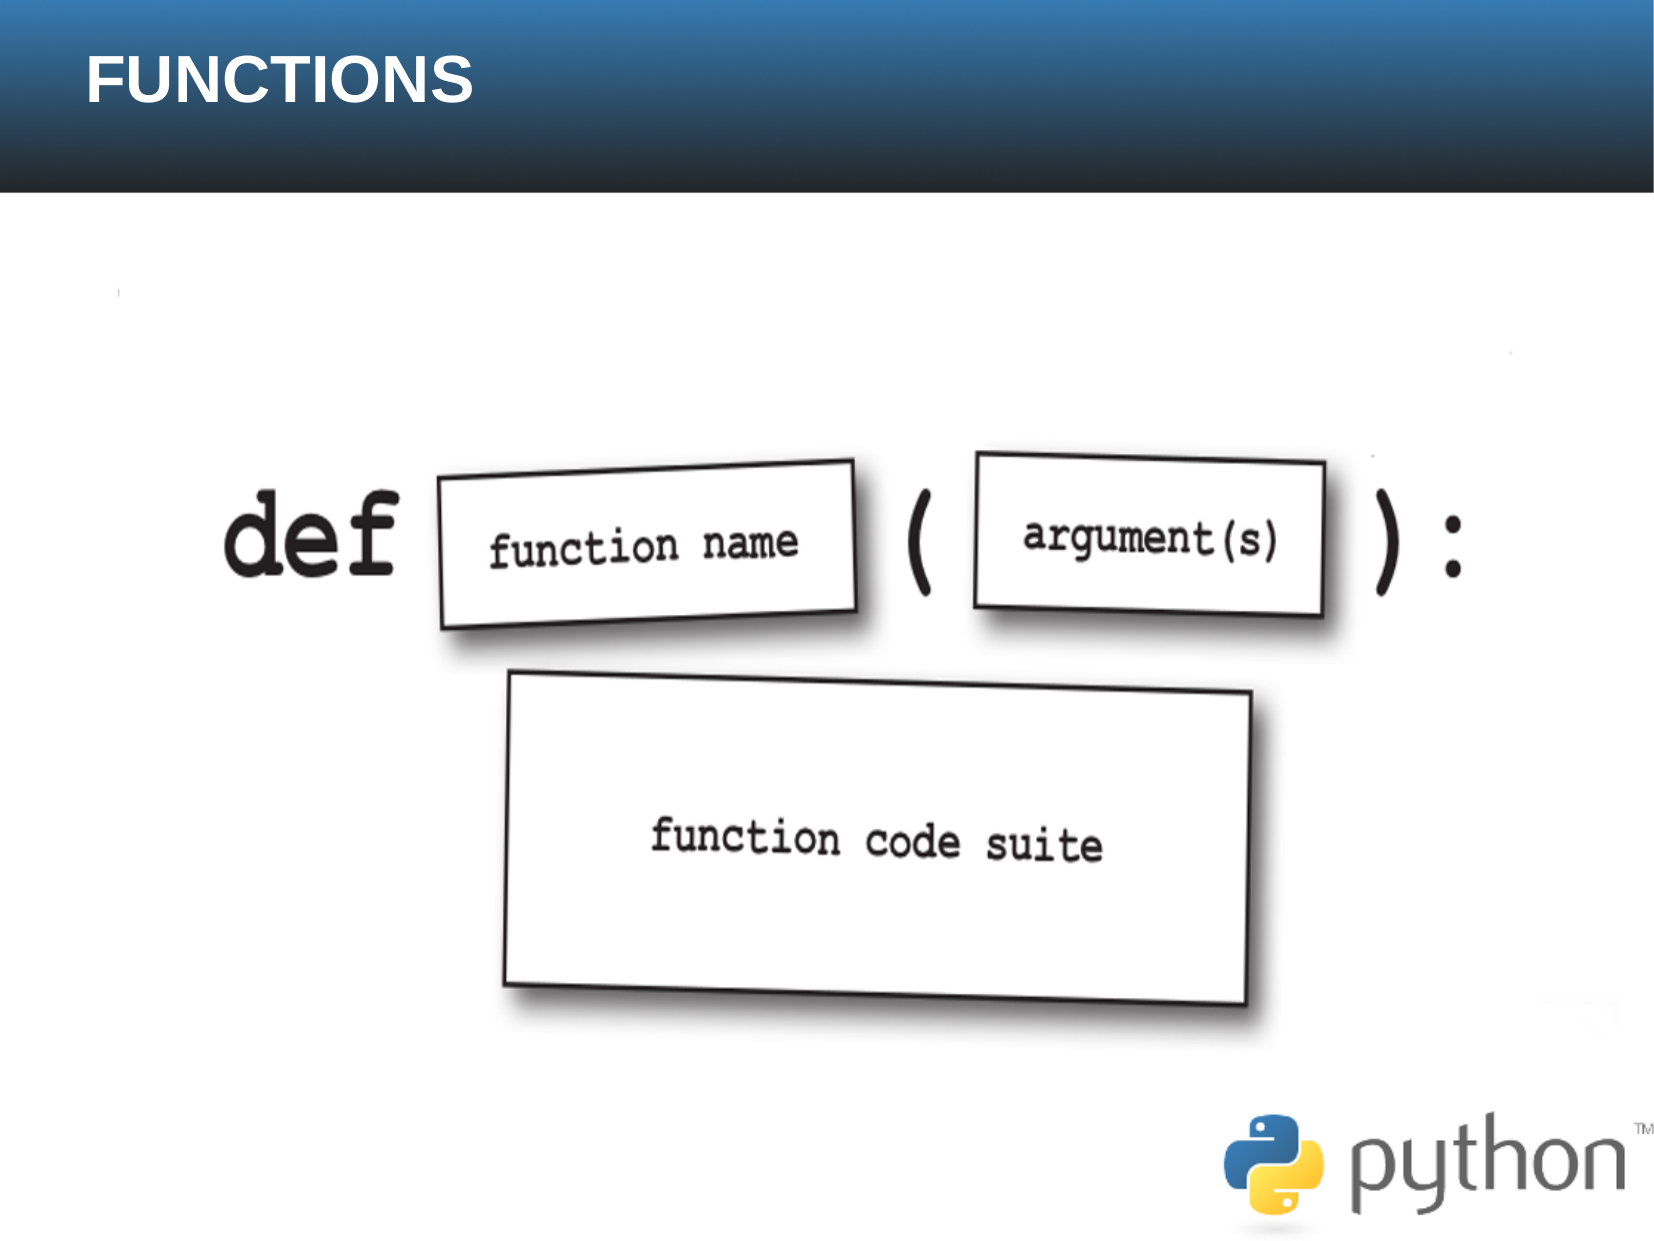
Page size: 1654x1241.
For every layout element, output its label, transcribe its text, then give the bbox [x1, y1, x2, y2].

text_box FUNCTIONS [70, 35, 1105, 125]
picture [0, 0, 1654, 1241]
